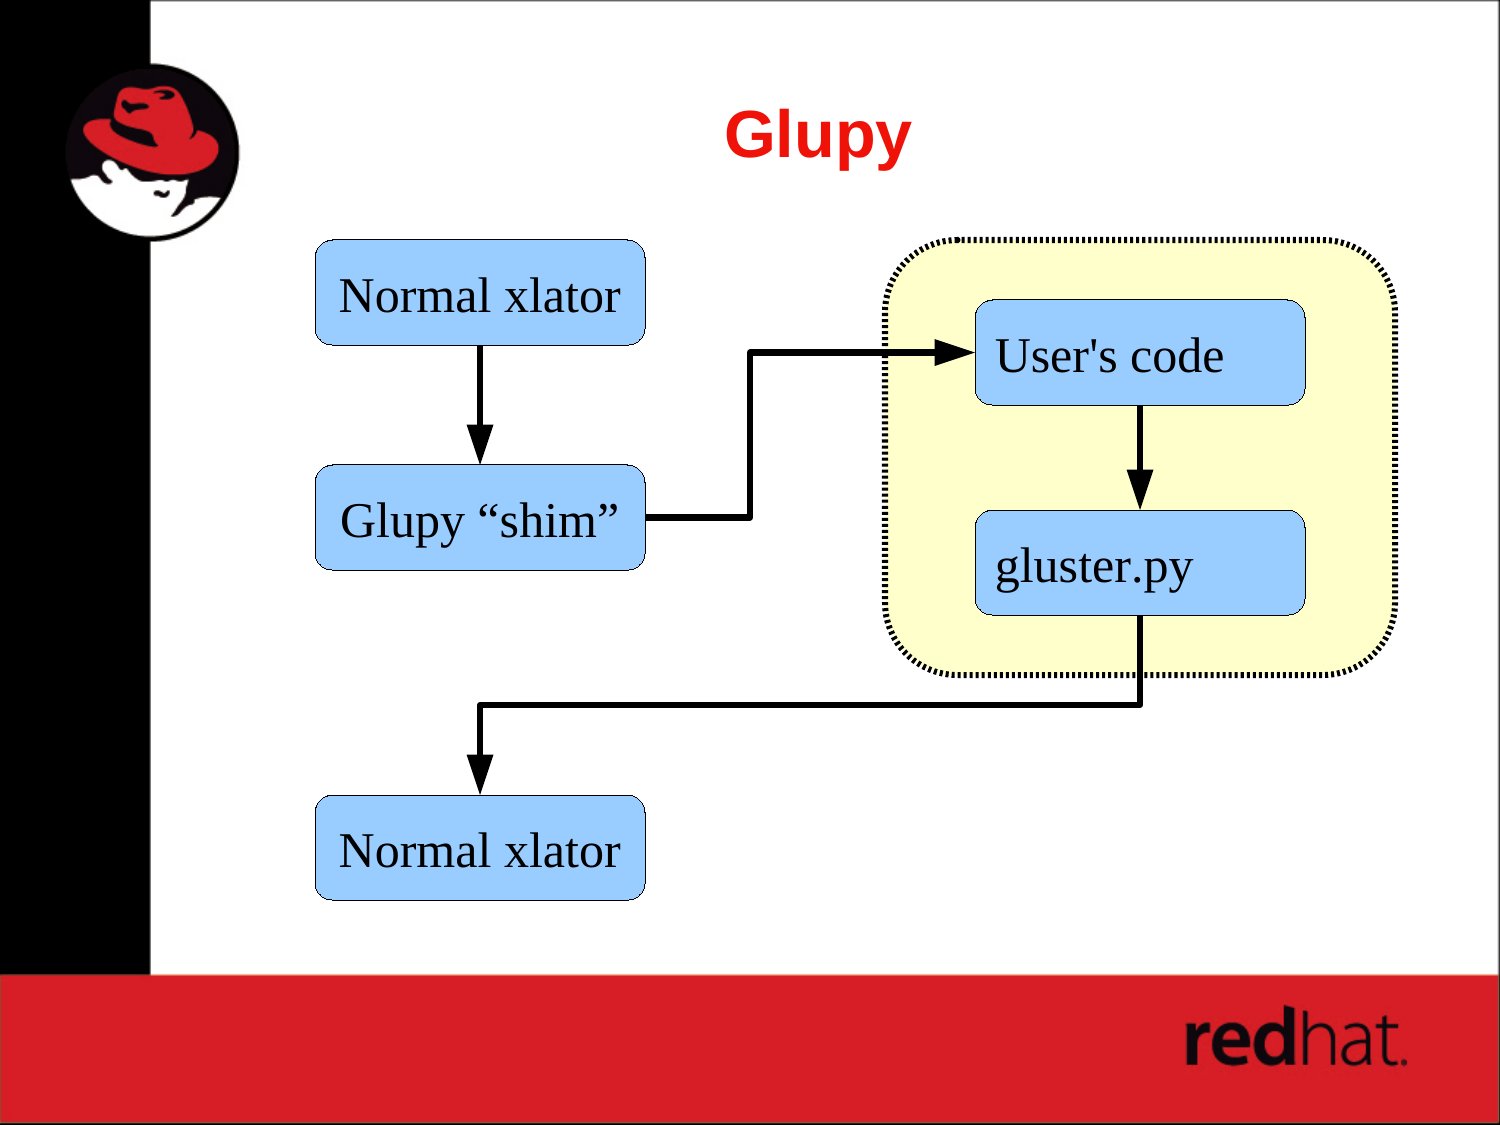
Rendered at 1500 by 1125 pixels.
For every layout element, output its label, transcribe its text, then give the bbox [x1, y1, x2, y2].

text_box Normal xlator [315, 795, 646, 901]
text_box gluster.py [975, 510, 1306, 616]
text_box User's code [975, 299, 1306, 406]
title Glupy [249, 62, 1388, 201]
text_box [885, 353, 1139, 676]
picture [0, 0, 1500, 1125]
text_box Glupy “shim” [315, 464, 646, 571]
text_box [885, 239, 1396, 676]
text_box Normal xlator [315, 239, 646, 346]
